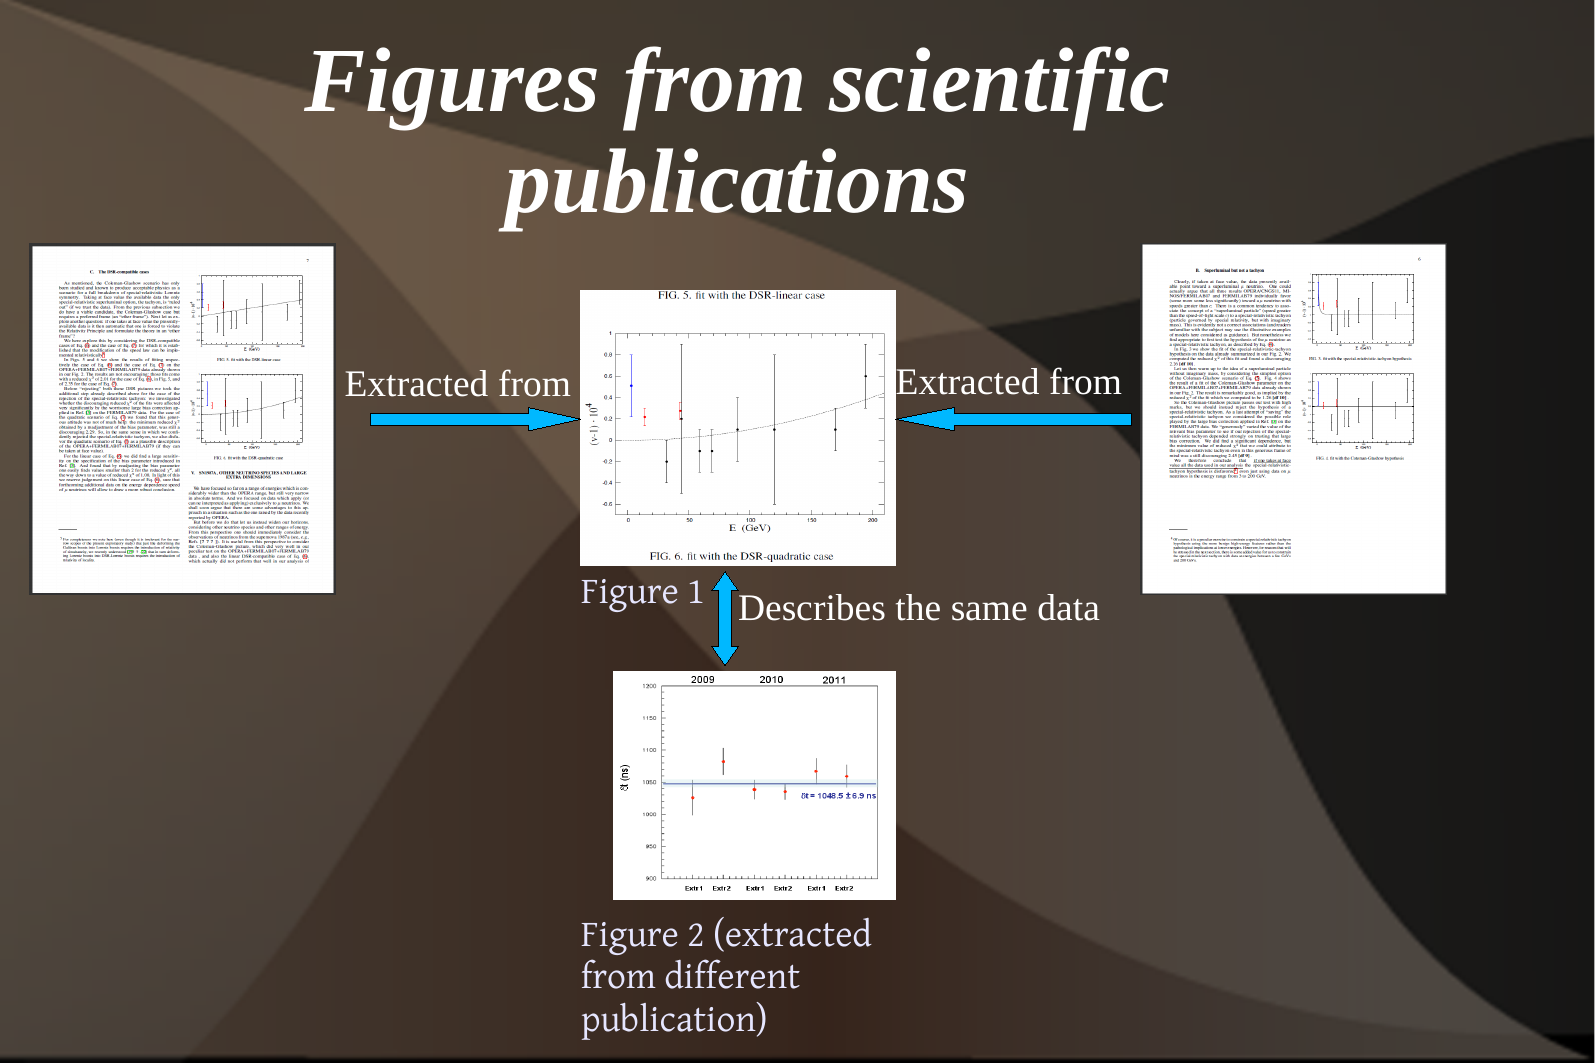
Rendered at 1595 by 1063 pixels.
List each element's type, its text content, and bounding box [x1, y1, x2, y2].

text_box [711, 622, 738, 666]
text_box Figure 2 (extracted from different publication) [580, 913, 949, 1063]
text_box Extracted from [895, 360, 1237, 406]
text_box Figure 1 [580, 571, 739, 622]
title Figures from scientific publications [76, 29, 1400, 233]
text_box Extracted from [344, 362, 686, 408]
picture [0, 0, 1595, 1063]
text_box [370, 408, 581, 431]
text_box Describes the same data [738, 586, 1106, 666]
text_box [895, 407, 1132, 431]
